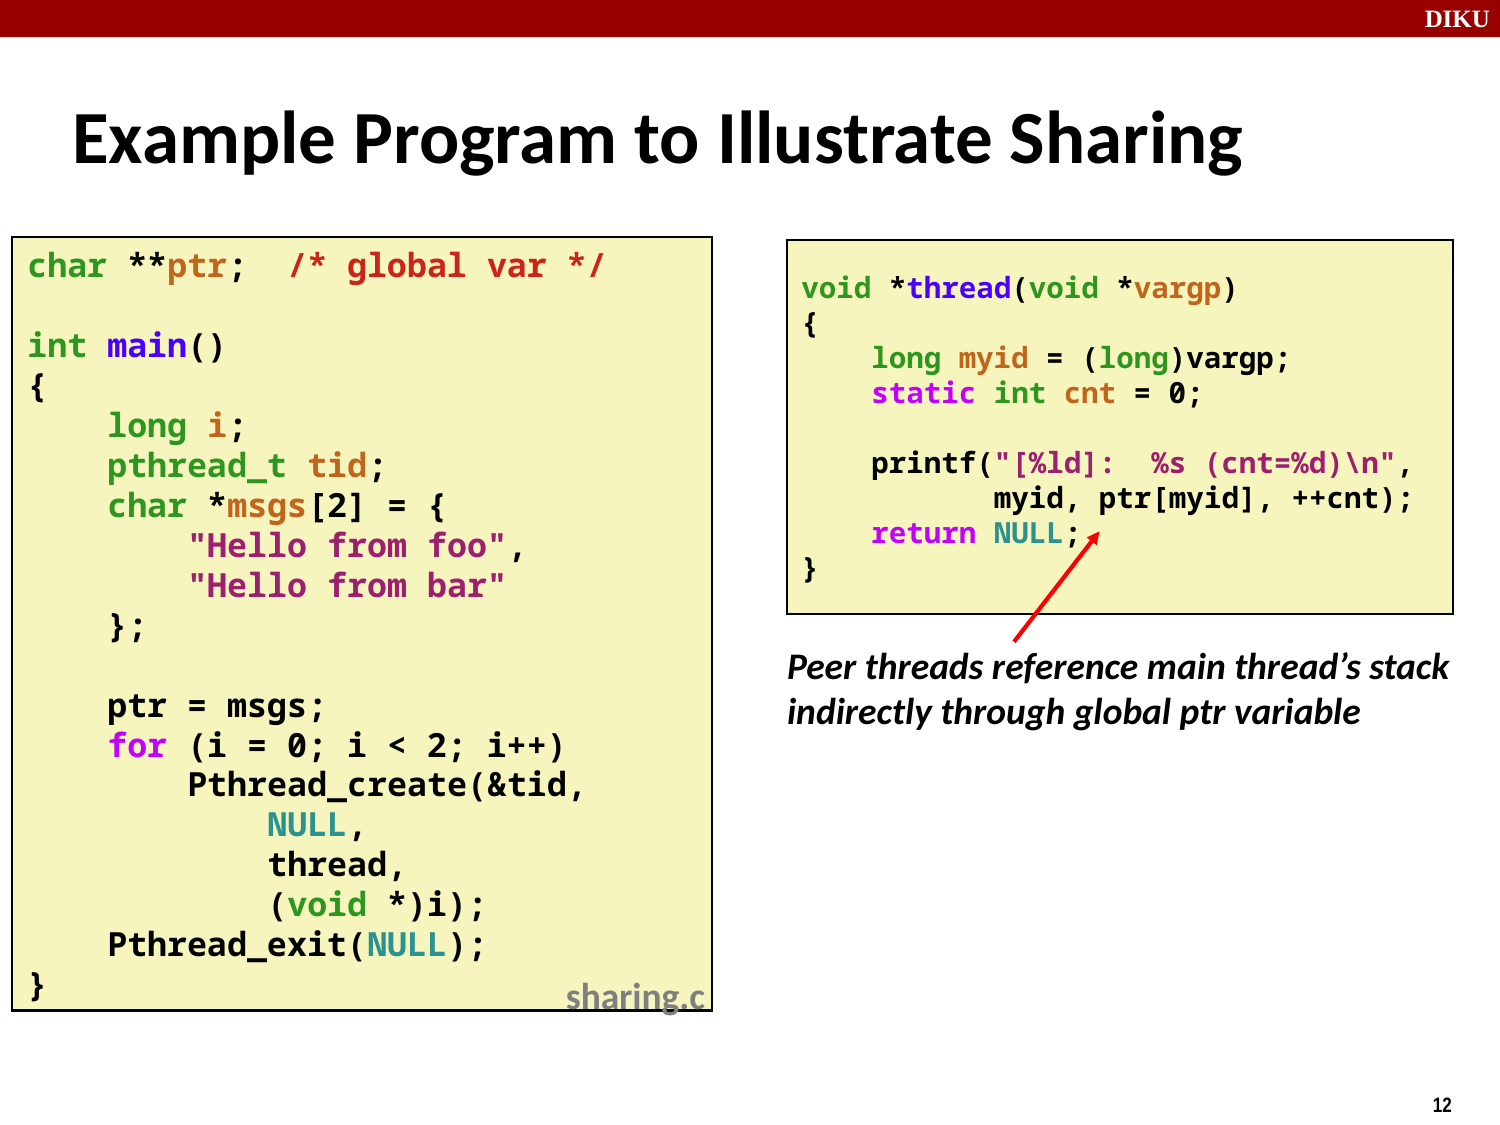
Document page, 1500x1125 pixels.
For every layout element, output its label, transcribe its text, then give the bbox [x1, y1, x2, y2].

text_box Peer threads reference main thread’s stack indirectly through global ptr variable [772, 642, 1466, 733]
text_box Example Program to Illustrate Sharing [57, 71, 1453, 197]
text_box void *thread(void *vargp) { long myid = (long)vargp; static int cnt = 0; printf("[%ld]: %s (cnt=%d)\n", myid, ptr[myid], ++cnt); return NULL; } [786, 239, 1453, 614]
text_box char **ptr; /* global var */ int main() { long i; pthread_t tid; char *msgs[2] = { "Hello from foo", "Hello from bar" }; ptr = msgs; for (i = 0; i < 2; i++) Pthread_create(&tid, NULL, thread, (void *)i); Pthread_exit(NULL); } [12, 237, 713, 1011]
text_box sharing.c [551, 964, 721, 1025]
